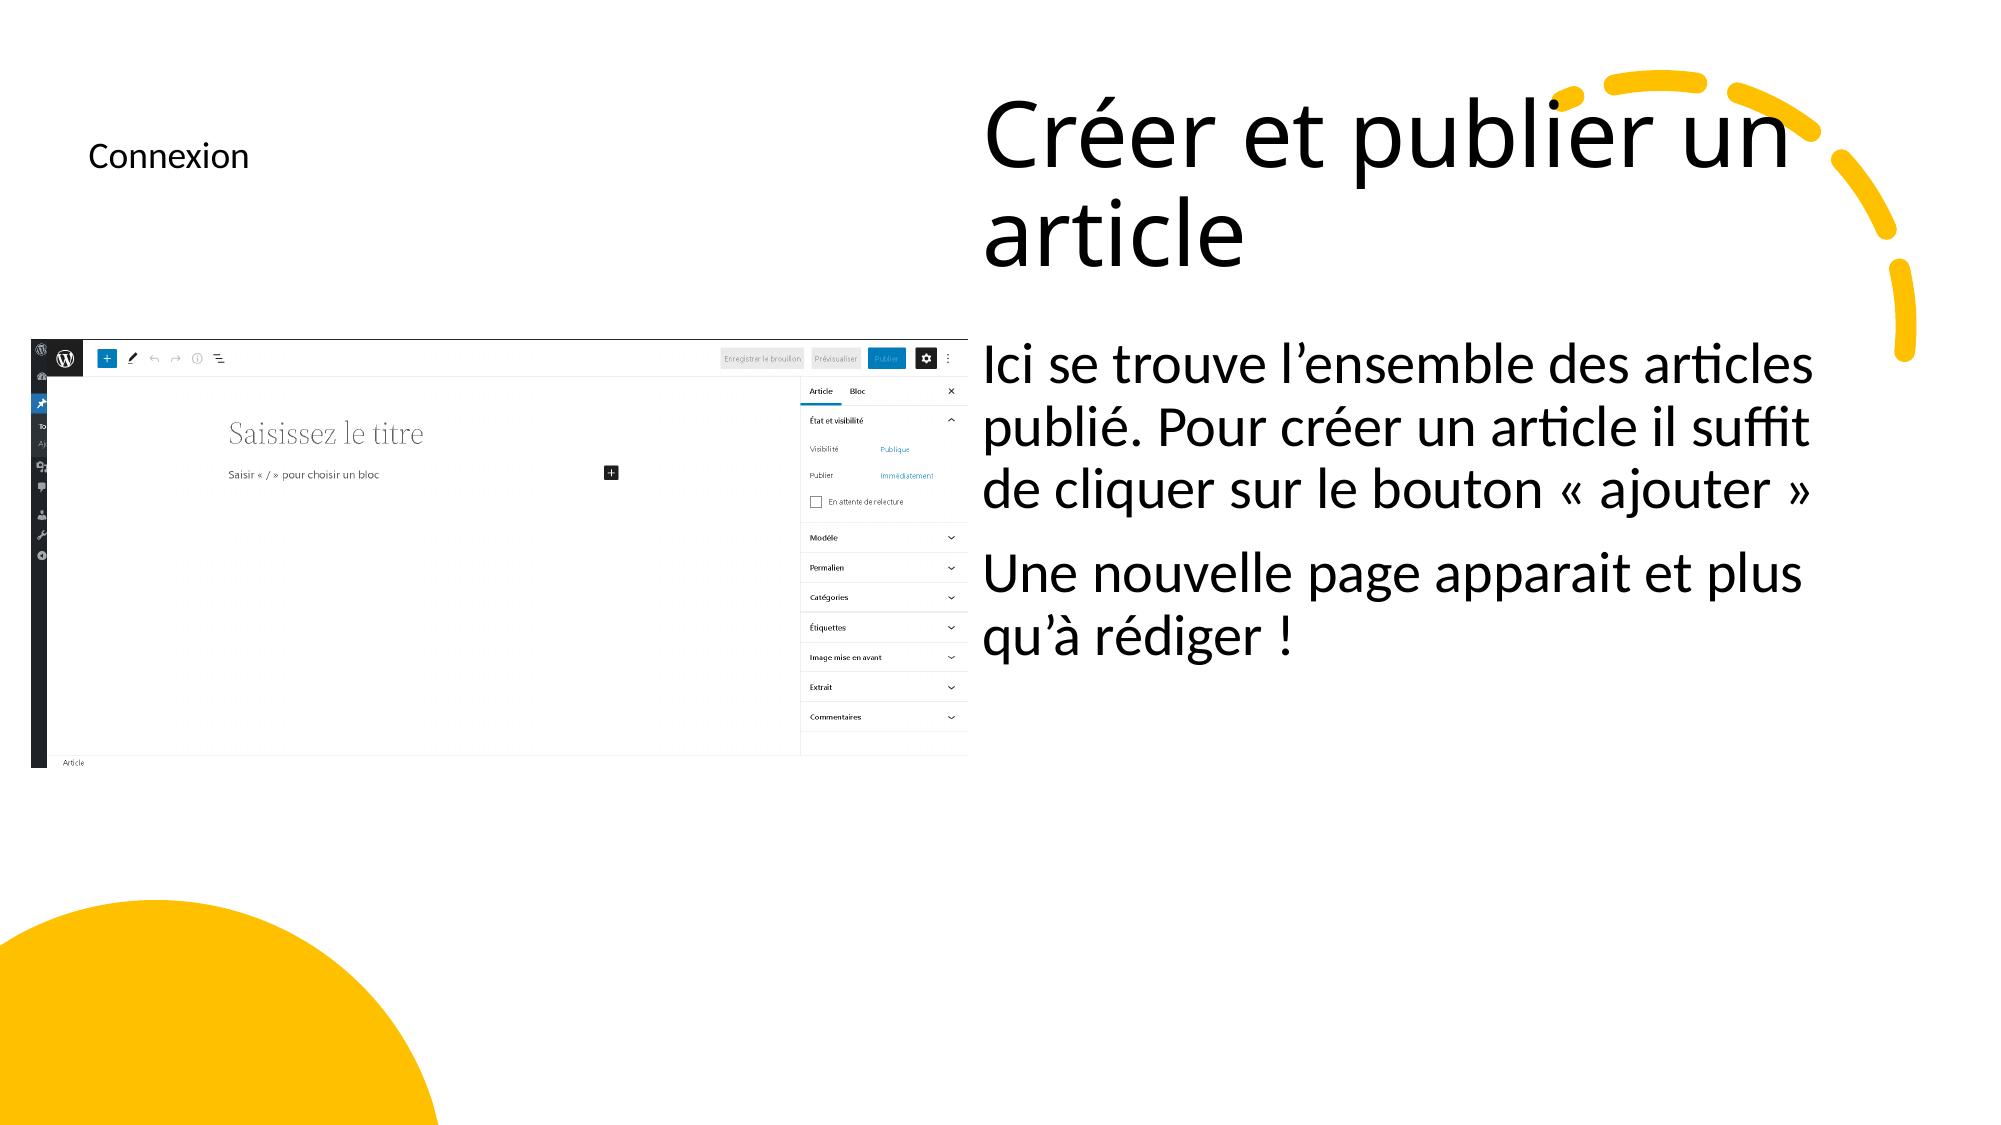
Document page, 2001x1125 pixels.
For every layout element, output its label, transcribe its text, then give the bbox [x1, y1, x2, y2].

text_box Connexion [73, 123, 268, 185]
title Créer et publier un article [967, 78, 1863, 297]
text_box [0, 0, 2000, 1125]
picture [31, 339, 968, 768]
list Ici se trouve l’ensemble des articles publié. Pour créer un article il suffit de cliquer sur le bouton « ajouter » Une nouvelle page apparait et plus qu’à rédiger ! [967, 325, 1863, 1014]
